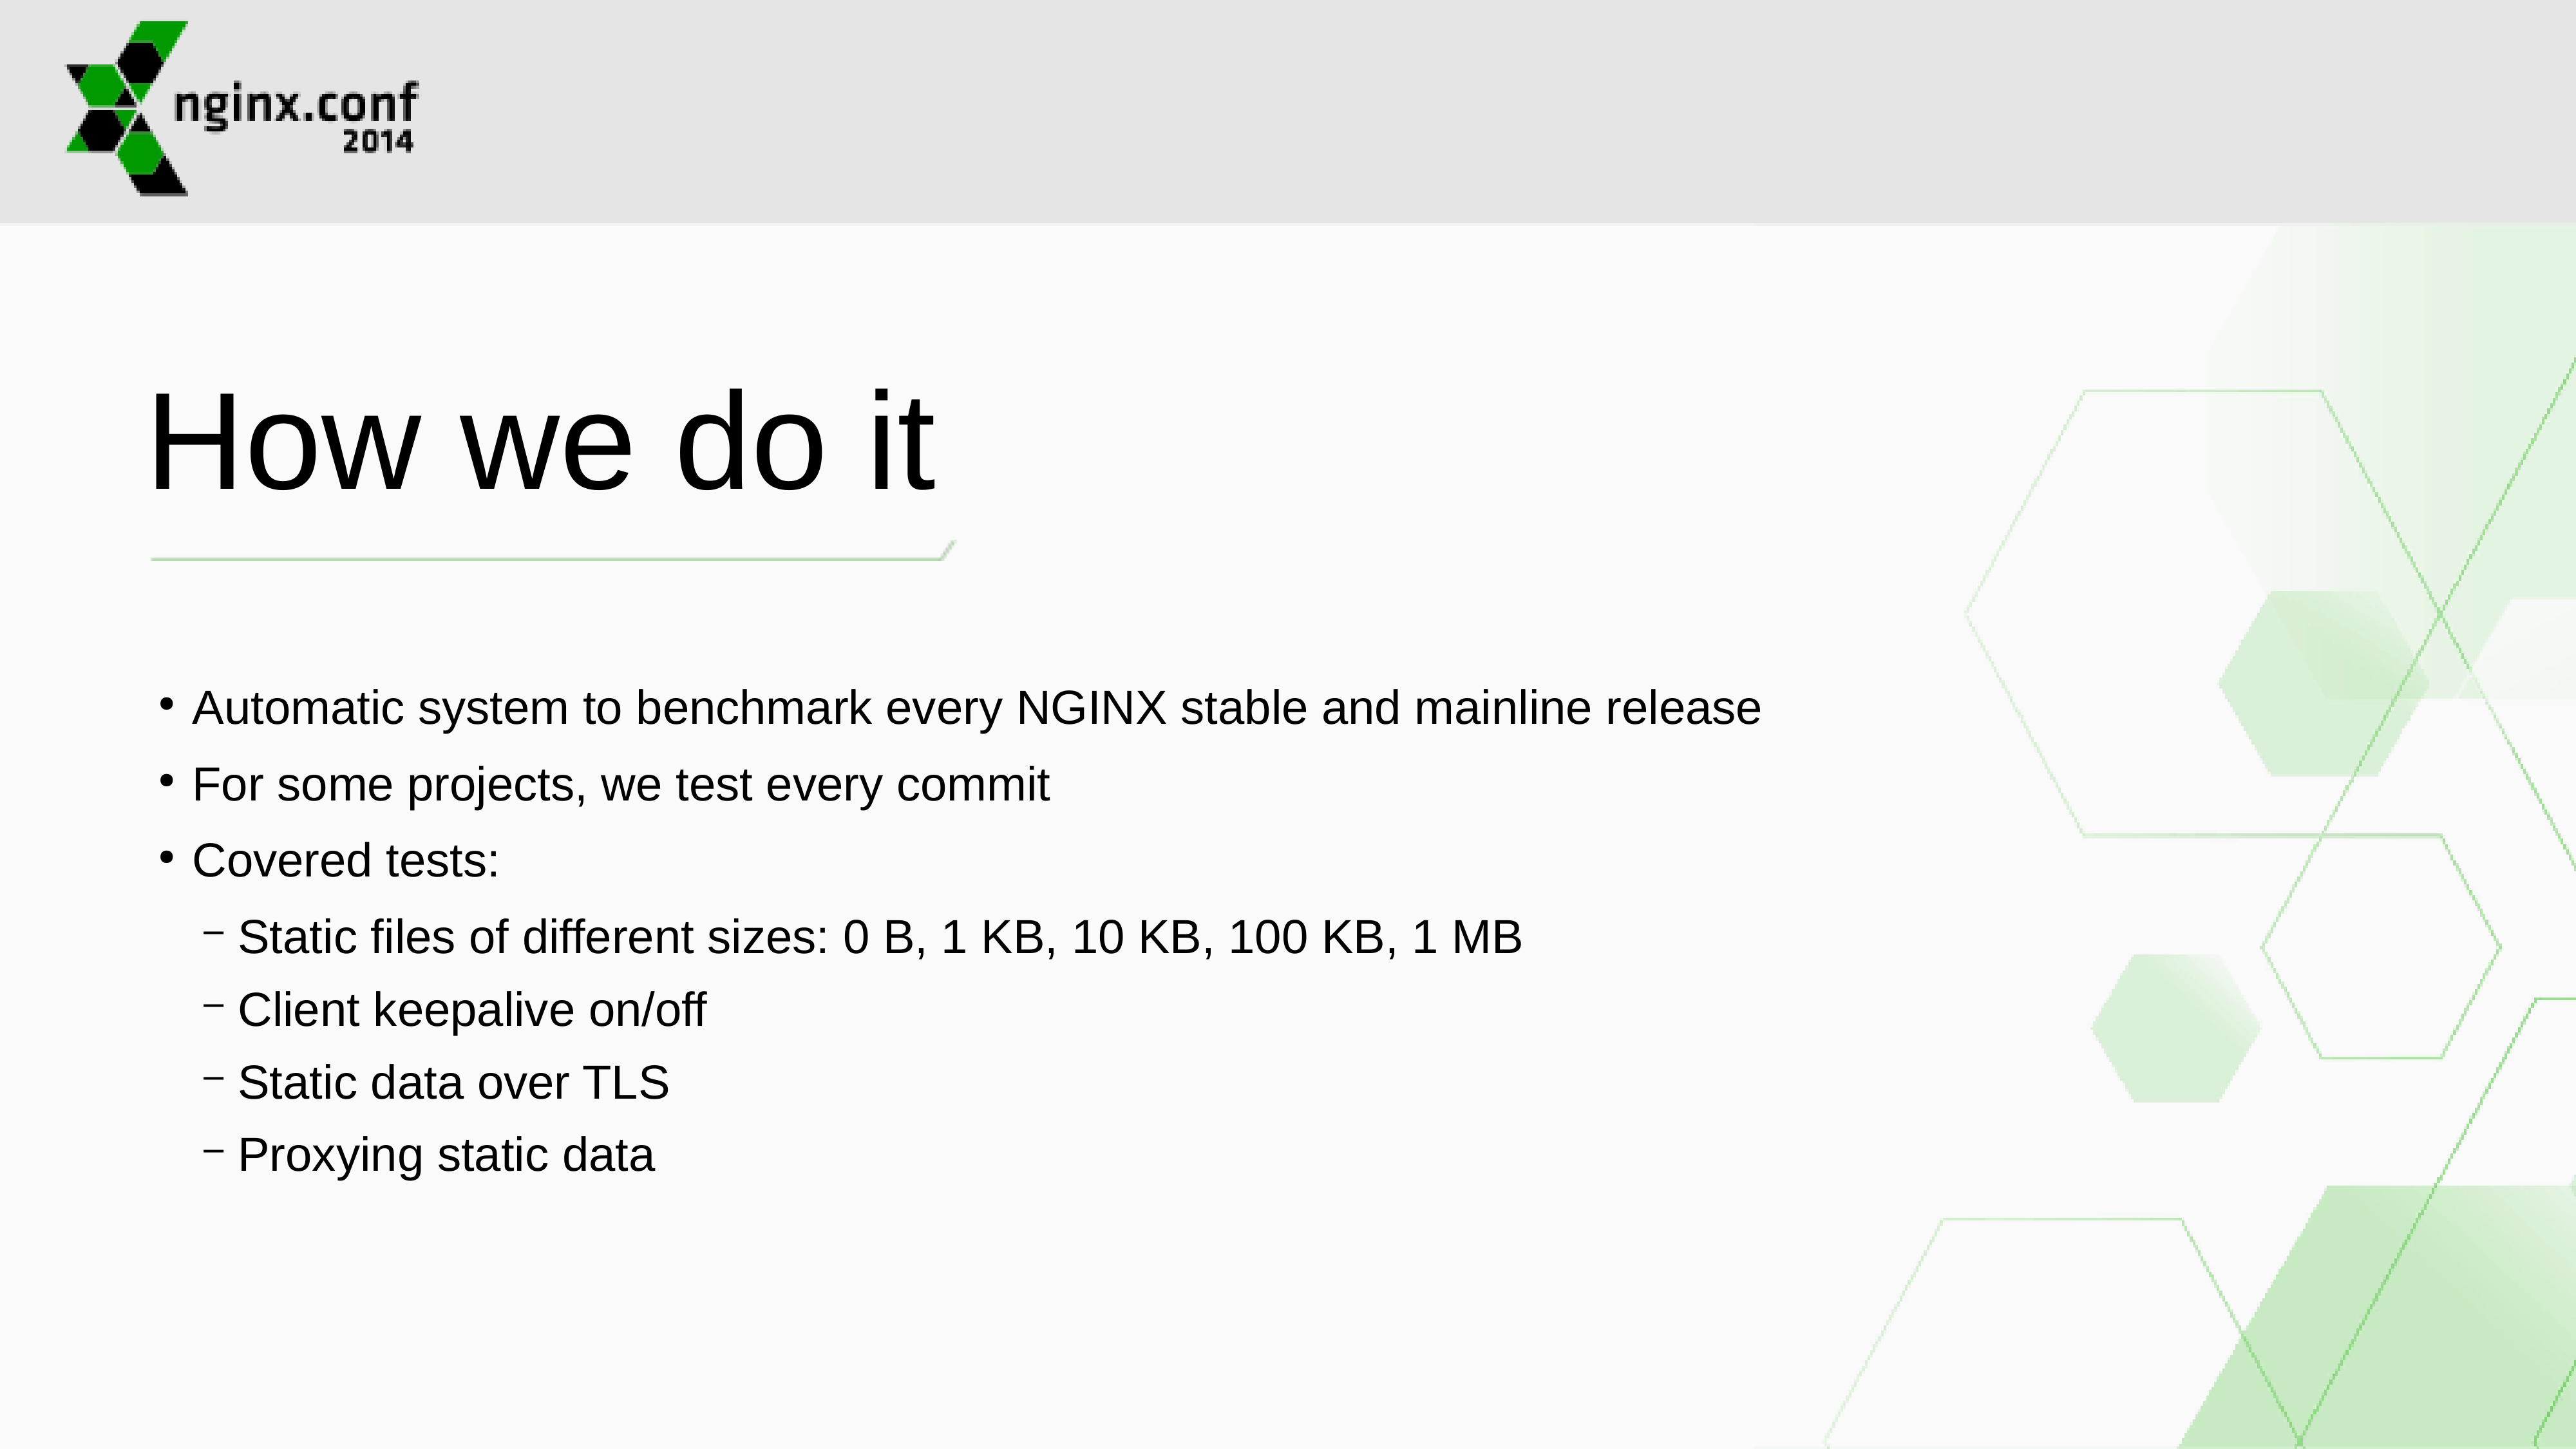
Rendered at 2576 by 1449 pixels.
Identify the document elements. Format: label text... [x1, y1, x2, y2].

title How we do it [145, 350, 1700, 584]
picture [0, 0, 2576, 1449]
list Automatic system to benchmark every NGINX stable and mainline release For some projects, we test every commit Covered tests: Static files of different sizes: 0 B, 1 KB, 10 KB, 100 KB, 1 MB Client keepalive on/off Static data over TLS Proxying static data [146, 676, 1865, 1218]
